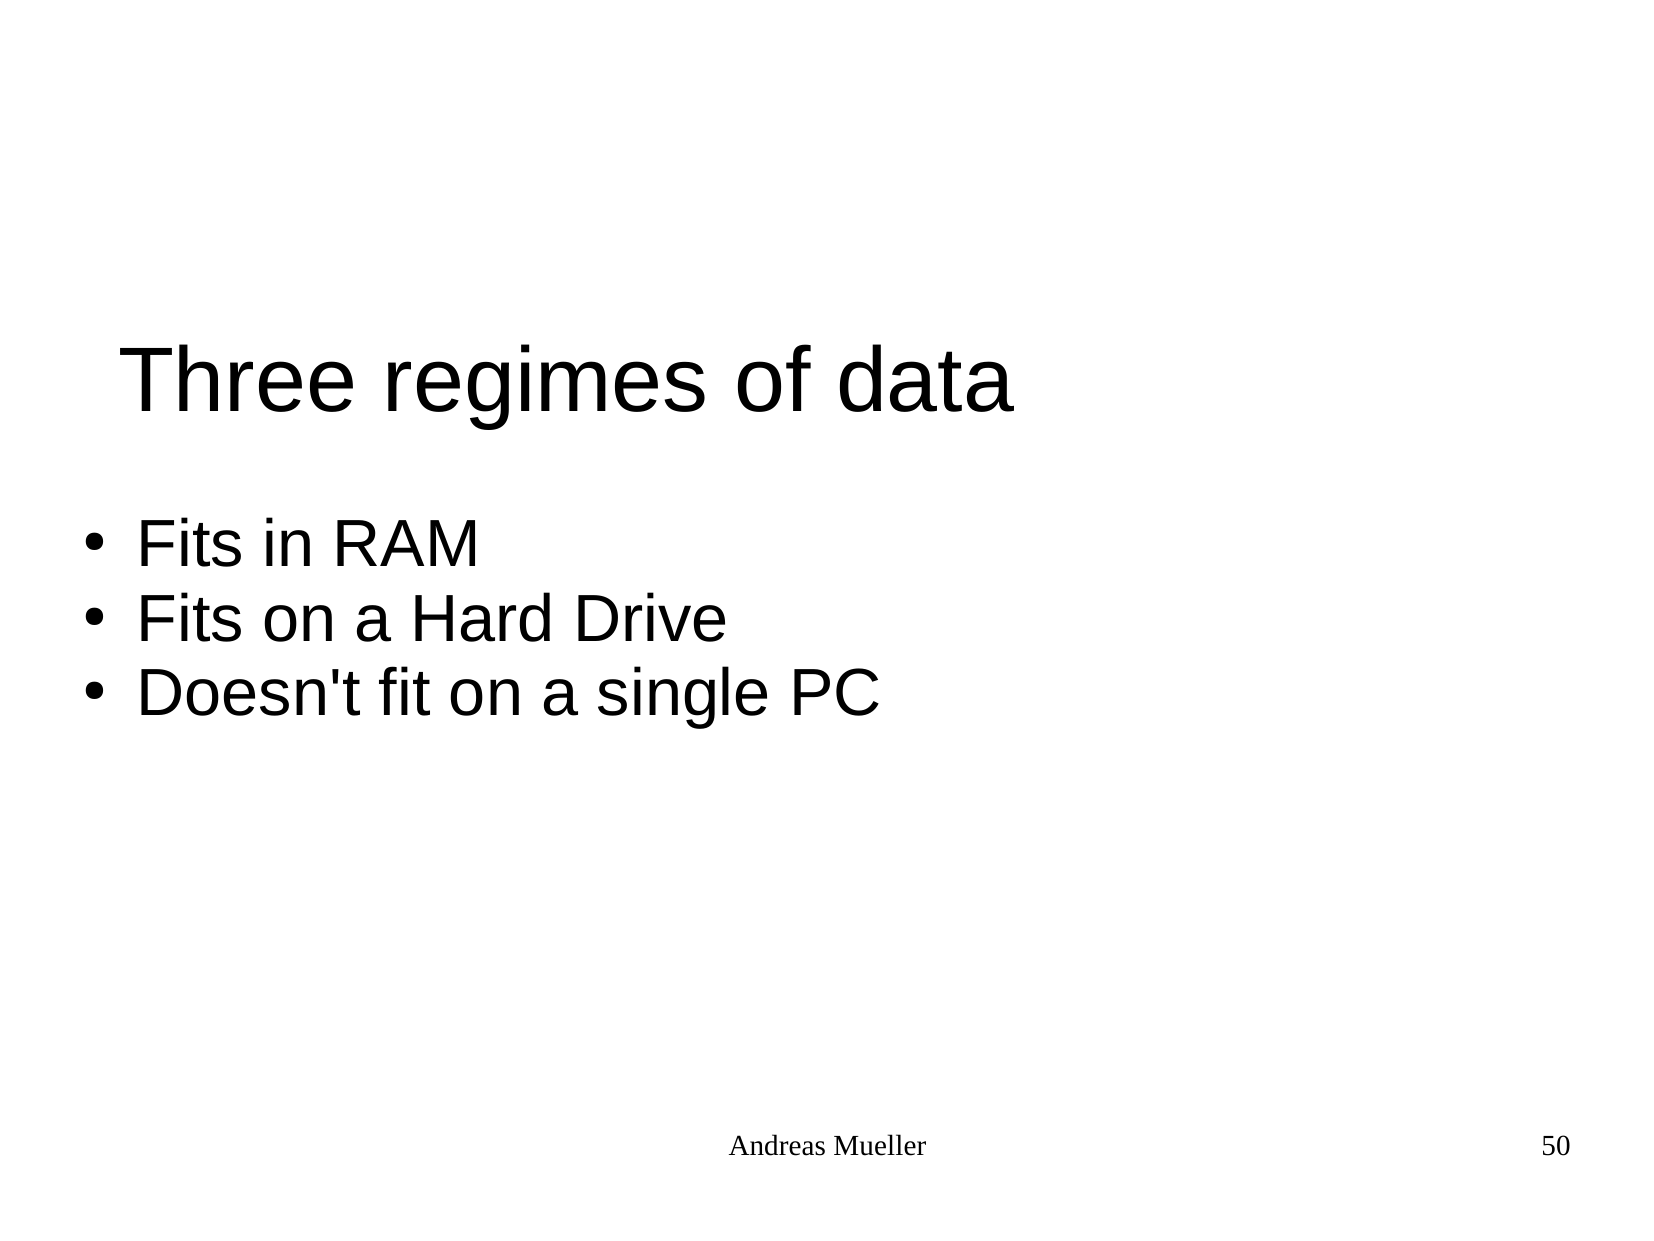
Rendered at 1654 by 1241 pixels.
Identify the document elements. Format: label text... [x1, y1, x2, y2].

subtitle Three regimes of data Fits in RAM Fits on a Hard Drive Doesn't fit on a single PC [82, 49, 1606, 1010]
